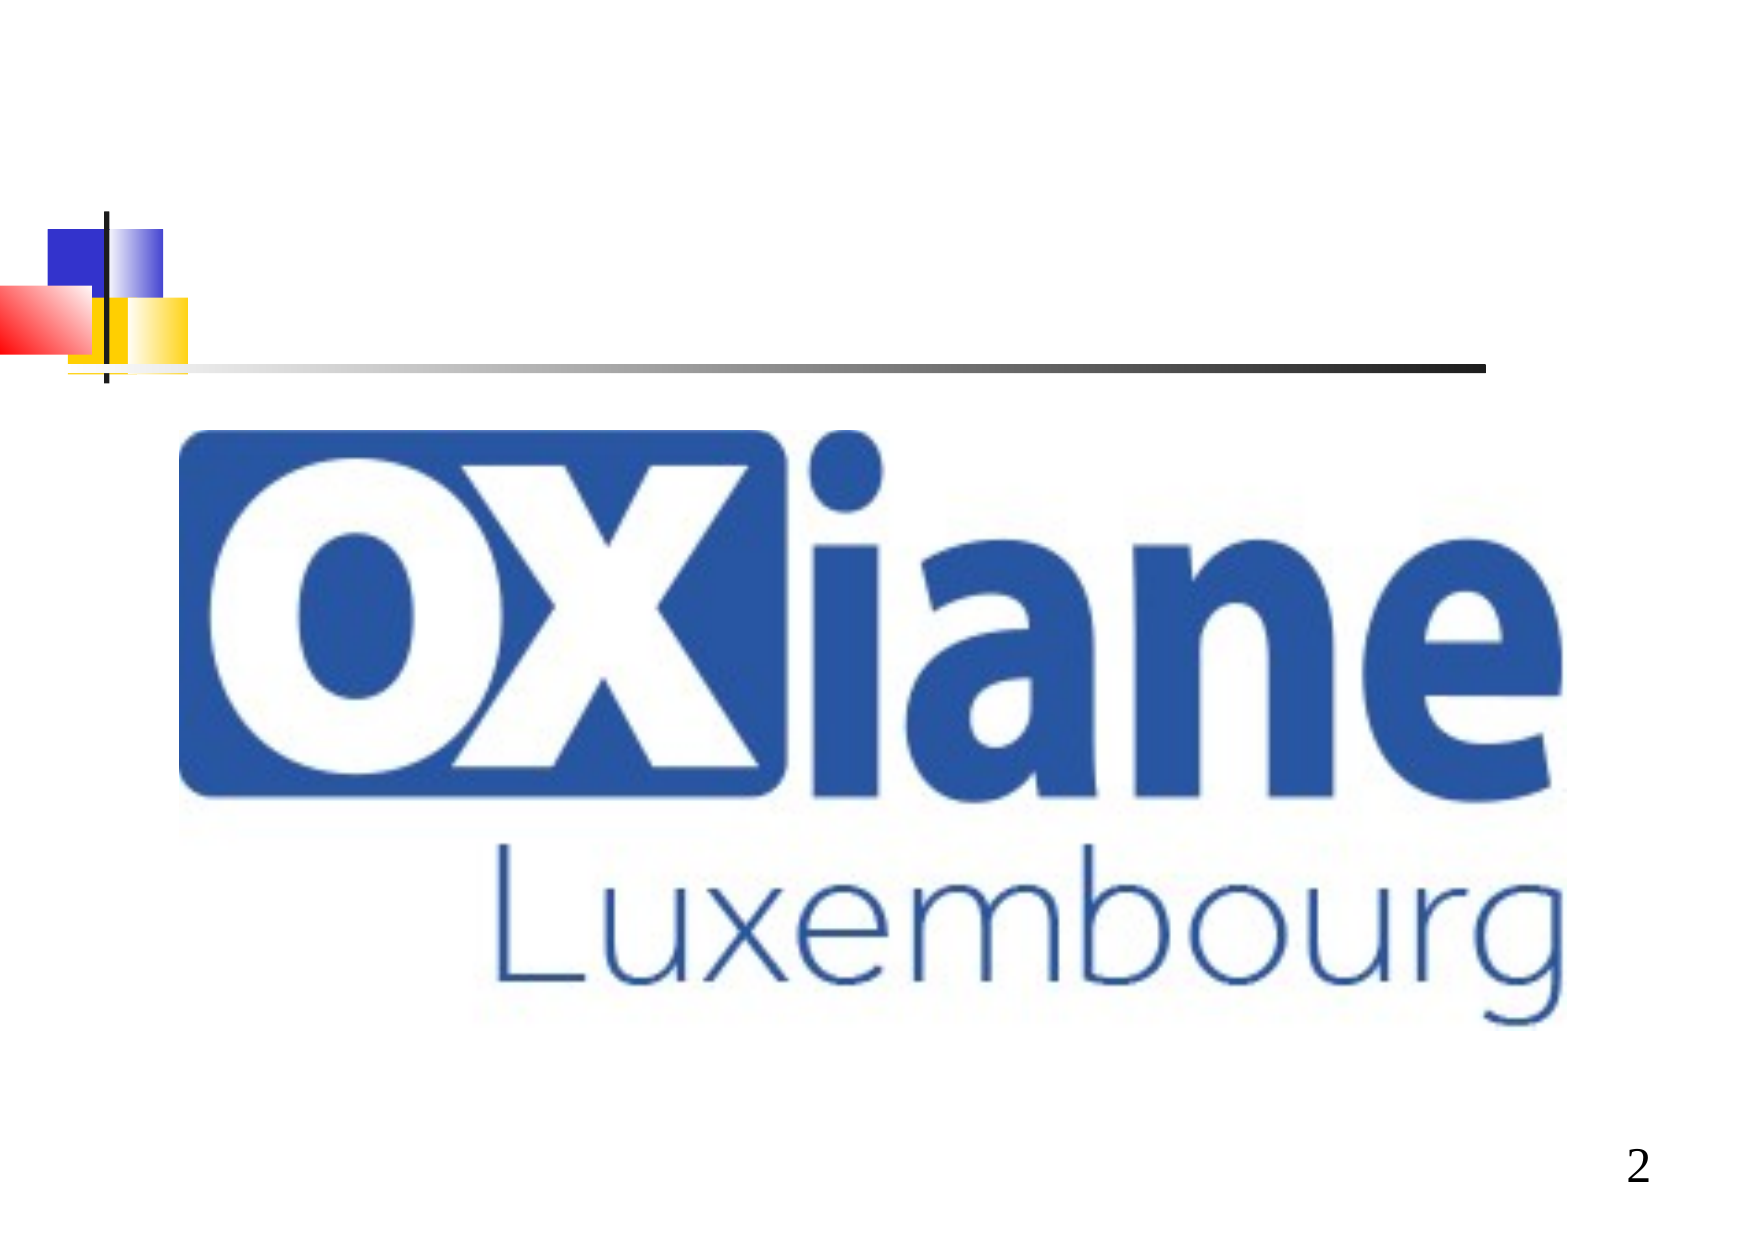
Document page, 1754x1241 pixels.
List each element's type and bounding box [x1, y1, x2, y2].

picture [179, 430, 1567, 1031]
